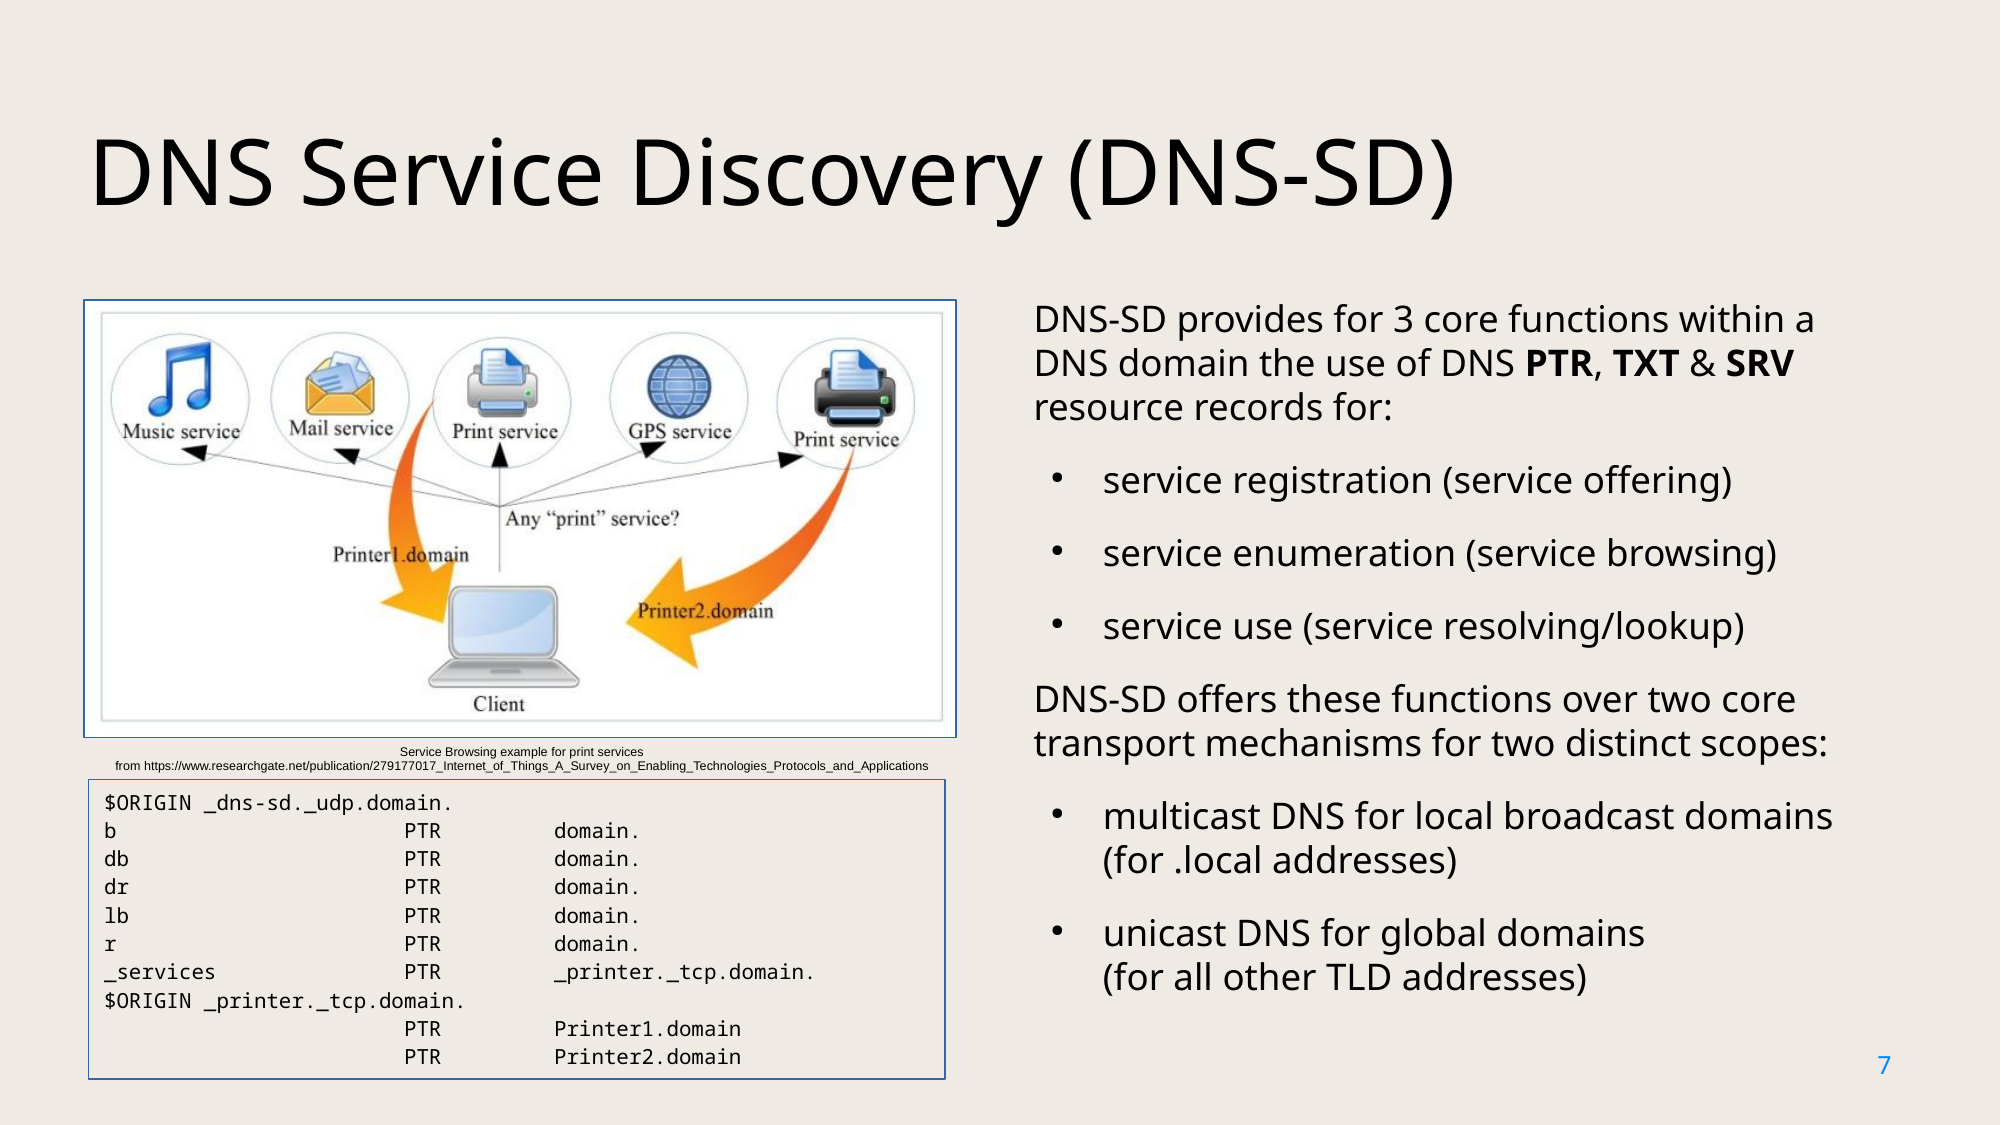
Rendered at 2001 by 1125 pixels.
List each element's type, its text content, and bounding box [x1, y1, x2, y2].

title DNS Service Discovery (DNS-SD) [88, 59, 1863, 278]
slide_number <number> [1862, 1042, 1957, 1103]
list DNS-SD provides for 3 core functions within a DNS domain the use of DNS PTR, TXT & SRV resource records for: service registration (service offering) service enumeration (service browsing) service use (service resolving/lookup) DNS-SD offers these functions over two core transport mechanisms for two distinct scopes: multicast DNS for local broadcast domains (for .local addresses) unicast DNS for global domains (for all other TLD addresses) [1033, 295, 1892, 1002]
text_box $ORIGIN _dns-sd._udp.domain. b PTR domain. db PTR domain. dr PTR domain. lb PTR domain. r PTR domain. _services PTR _printer._tcp.domain. $ORIGIN _printer._tcp.domain. PTR Printer1.domain PTR Printer2.domain [88, 779, 945, 1059]
picture [85, 301, 956, 737]
text_box Service Browsing example for print services from https://www.researchgate.net/publication/279177017_Internet_of_Things_A_Survey_on_Enabling_Technologies_Protocols_and_Applications [88, 738, 955, 781]
